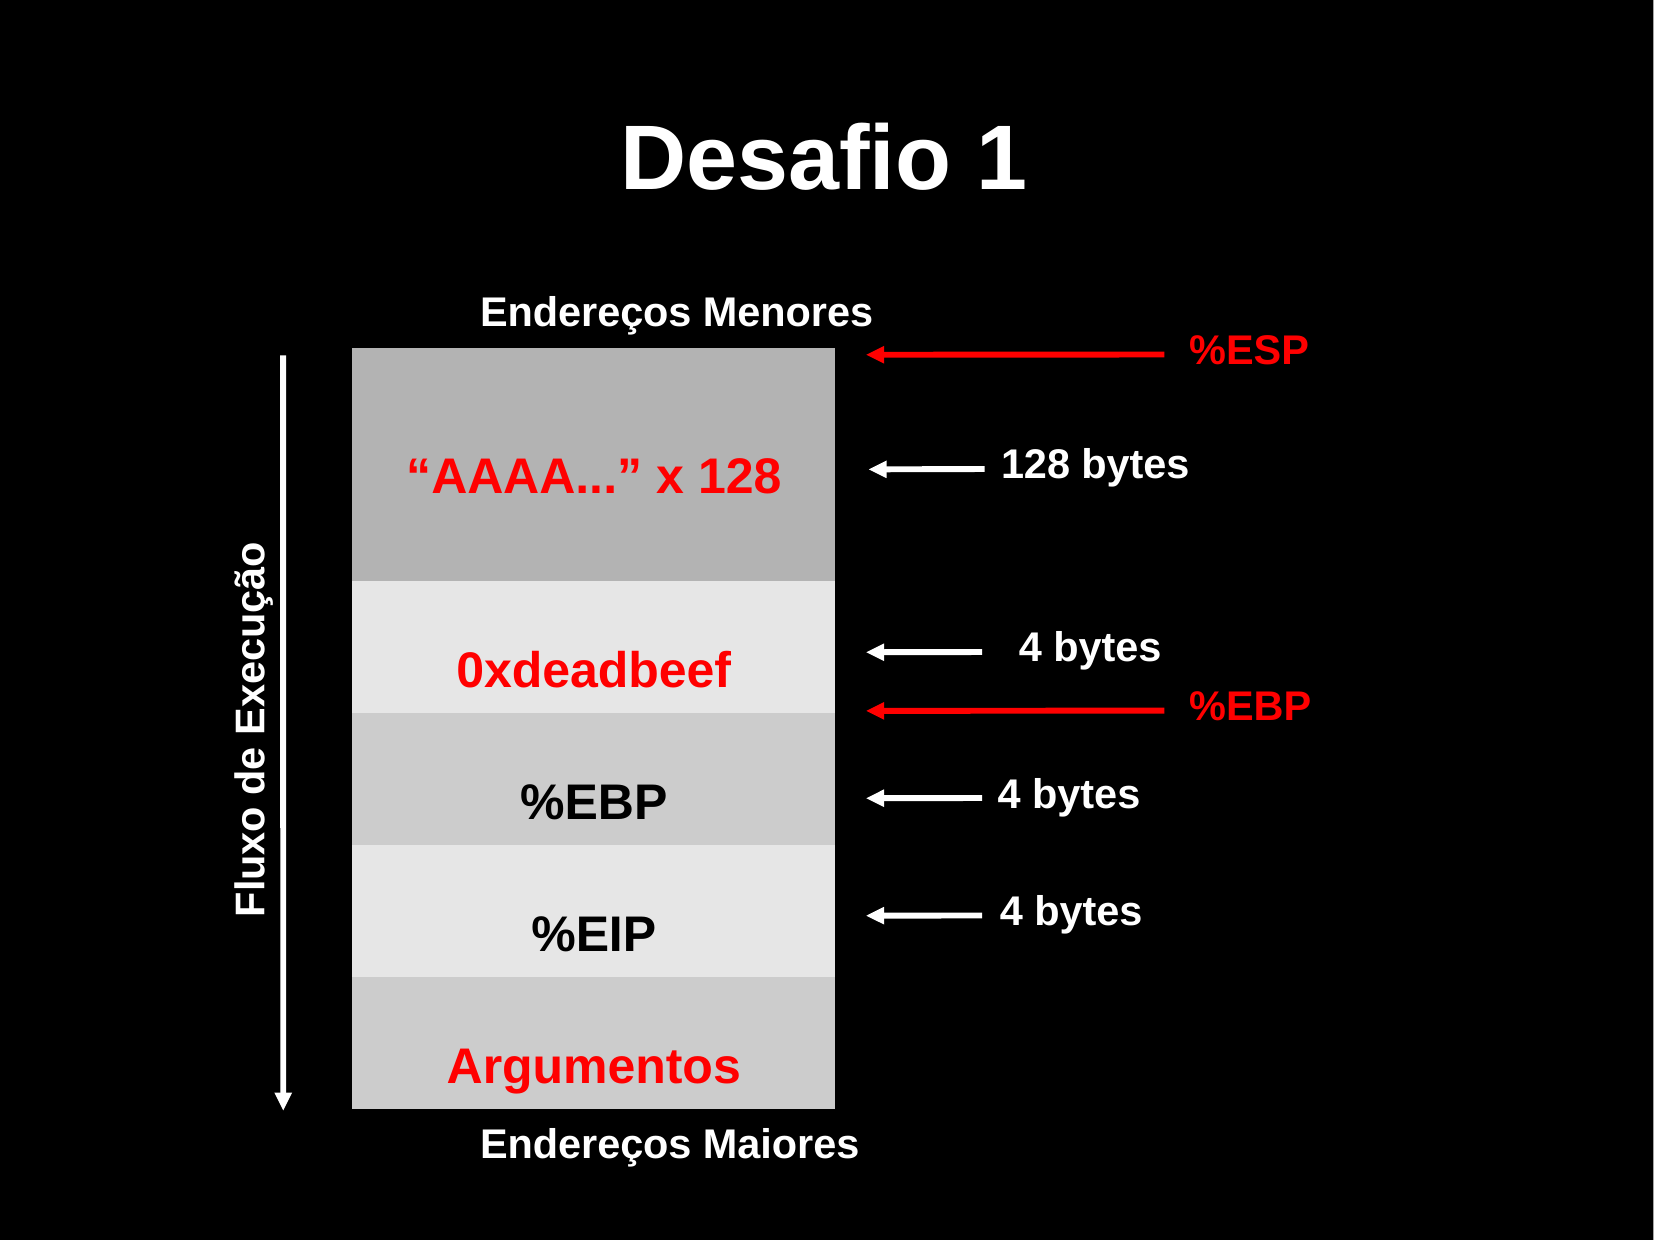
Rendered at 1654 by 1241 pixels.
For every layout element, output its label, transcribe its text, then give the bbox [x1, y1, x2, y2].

title Desafio 1 [82, 23, 1566, 283]
text_box %ESP [1174, 315, 1325, 382]
text_box Endereços Maiores [465, 1109, 725, 1176]
text_box Fluxo de Execução [215, 384, 282, 932]
text_box 4 bytes [982, 759, 1148, 826]
table_header “AAAA...” x 128 [352, 348, 835, 581]
table_cell %EBP [352, 713, 835, 845]
table_cell %EIP [352, 845, 835, 977]
text_box Endereços Menores [465, 277, 725, 344]
text_box 4 bytes [985, 876, 1148, 943]
table_cell 0xdeadbeef [352, 581, 835, 713]
text_box 128 bytes [986, 429, 1202, 505]
text_box 4 bytes [1004, 612, 1167, 679]
table_cell Argumentos [352, 977, 835, 1109]
text_box %EBP [1174, 671, 1325, 738]
